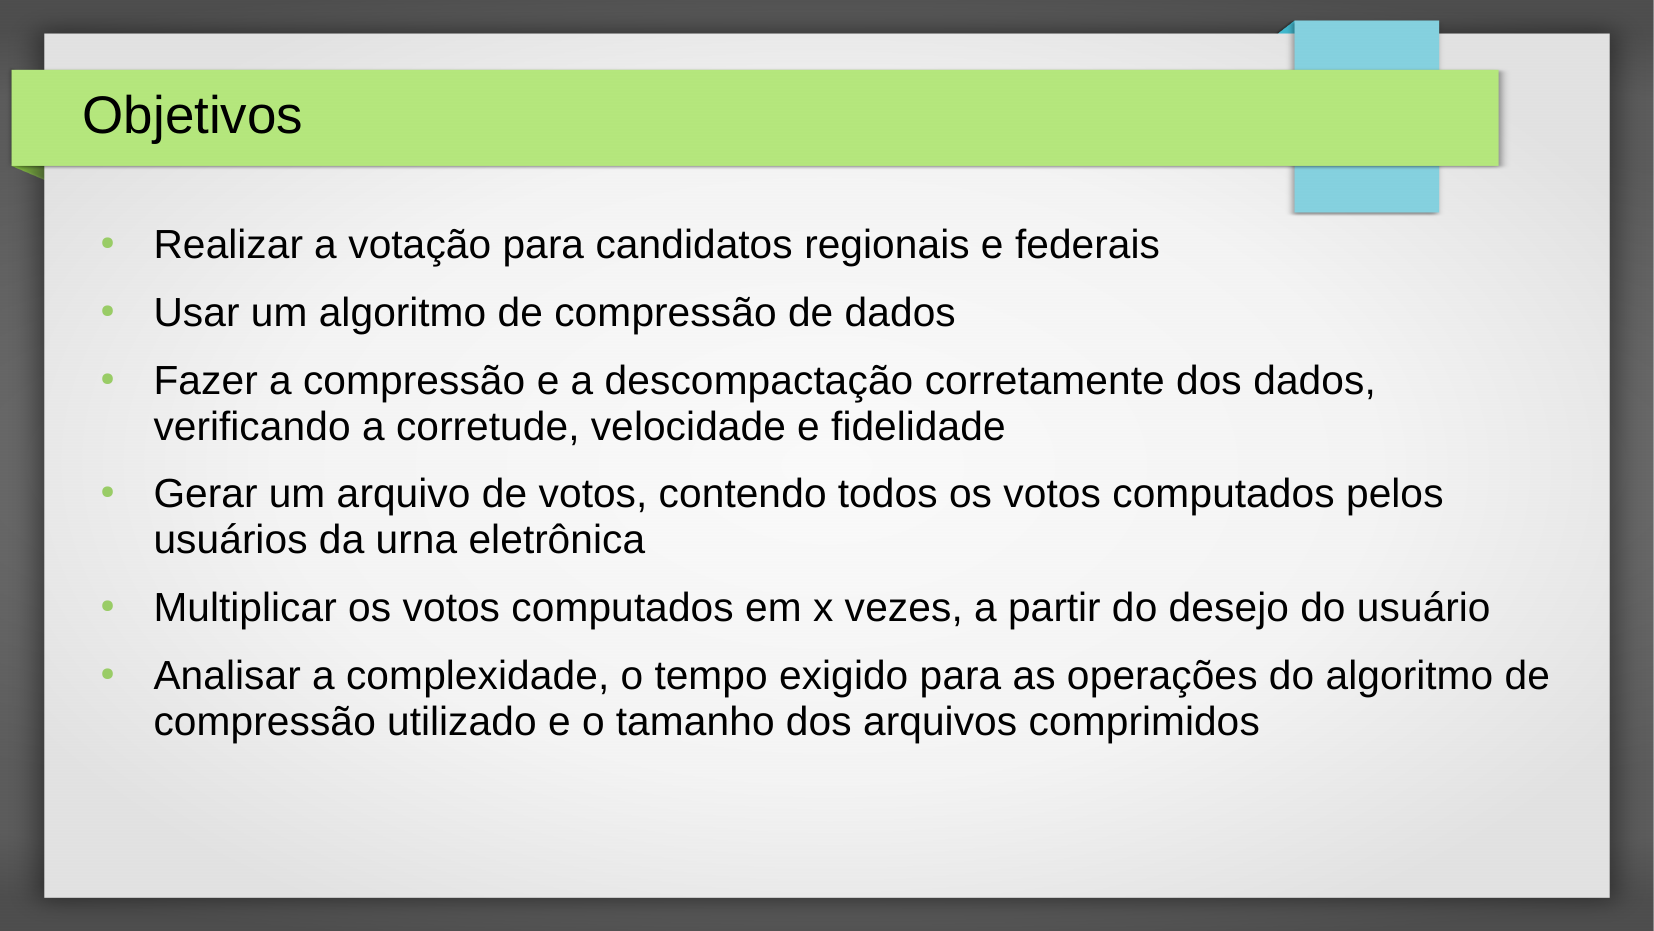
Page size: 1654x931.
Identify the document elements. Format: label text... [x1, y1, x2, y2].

picture [0, 0, 1654, 931]
list Realizar a votação para candidatos regionais e federais Usar um algoritmo de compressão de dados Fazer a compressão e a descompactação corretamente dos dados, verificando a corretude, velocidade e fidelidade Gerar um arquivo de votos, contendo todos os votos computados pelos usuários da urna eletrônica Multiplicar os votos computados em x vezes, a partir do desejo do usuário Analisar a complexidade, o tempo exigido para as operações do algoritmo de compressão utilizado e o tamanho dos arquivos comprimidos [82, 221, 1571, 761]
title Objetivos [82, 70, 1264, 160]
